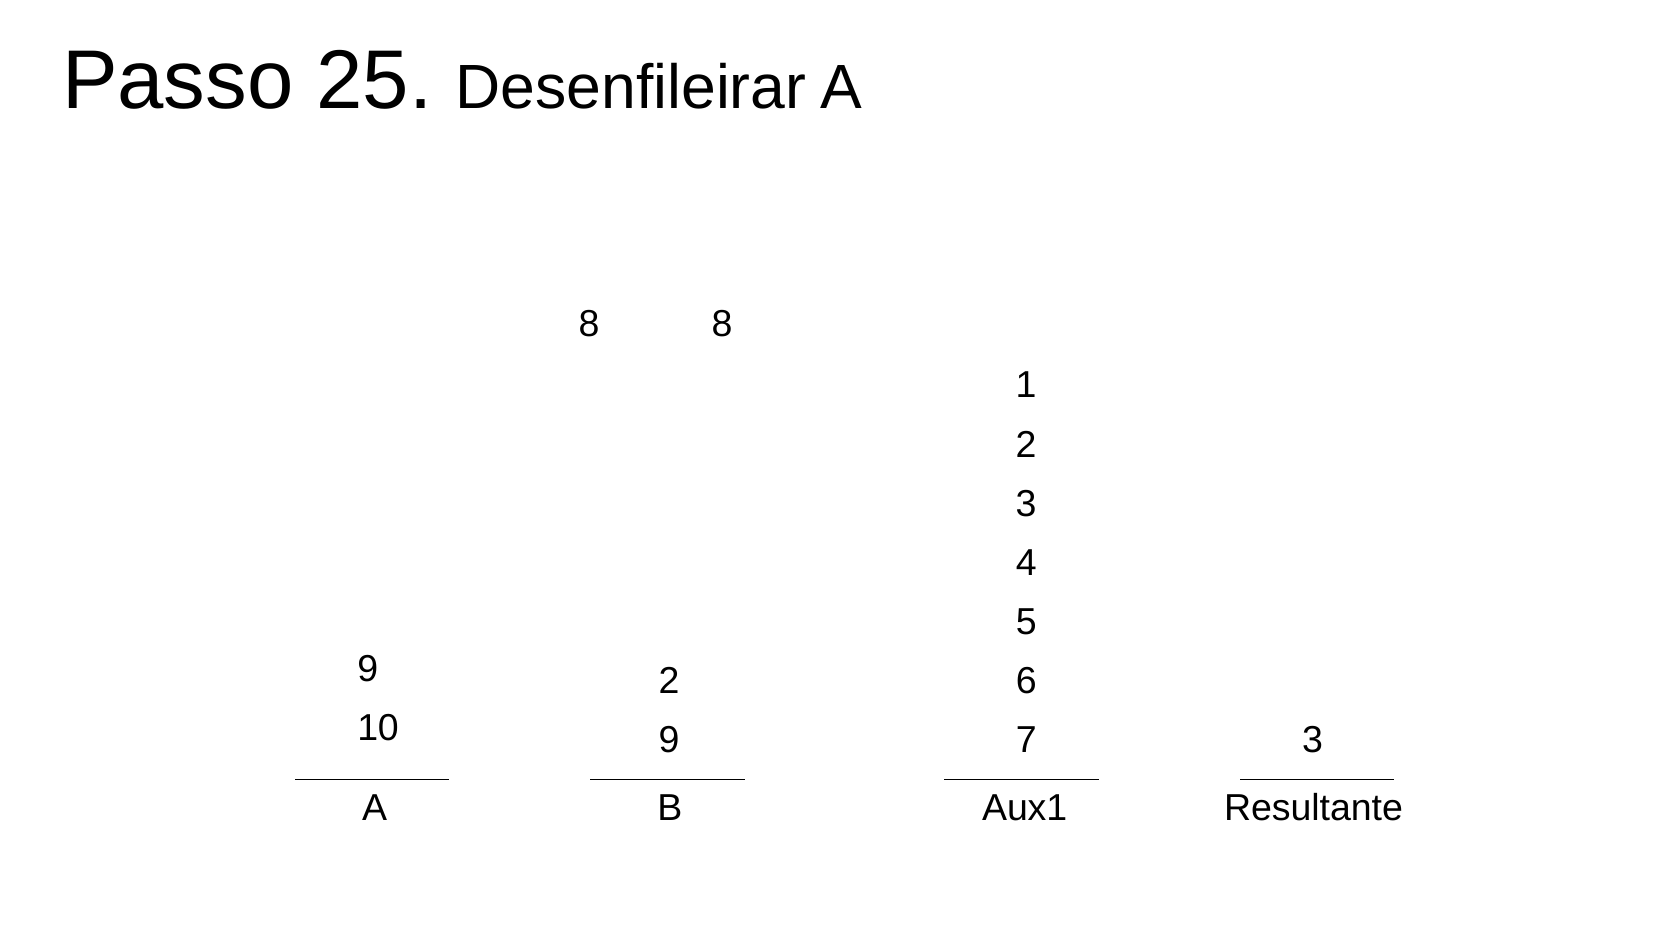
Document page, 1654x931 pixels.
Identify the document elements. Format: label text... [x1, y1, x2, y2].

text_box 2 [643, 651, 695, 709]
text_box 5 [1001, 592, 1052, 650]
text_box Resultante [1209, 779, 1418, 837]
text_box 8 [696, 295, 748, 353]
text_box 1 [1000, 356, 1052, 414]
text_box Aux1 [967, 780, 1083, 837]
text_box B [642, 780, 698, 837]
text_box 4 [1000, 533, 1052, 591]
text_box 10 [342, 699, 426, 756]
text_box 8 [563, 295, 615, 353]
text_box 9 [643, 710, 695, 768]
text_box 3 [1287, 710, 1338, 768]
text_box 2 [1000, 415, 1052, 473]
text_box 9 [342, 640, 393, 697]
text_box Passo 25. Desenfileirar A [47, 25, 1607, 274]
text_box 7 [1001, 710, 1052, 768]
text_box 3 [1000, 474, 1052, 532]
text_box 6 [1001, 651, 1052, 709]
text_box A [347, 779, 508, 837]
